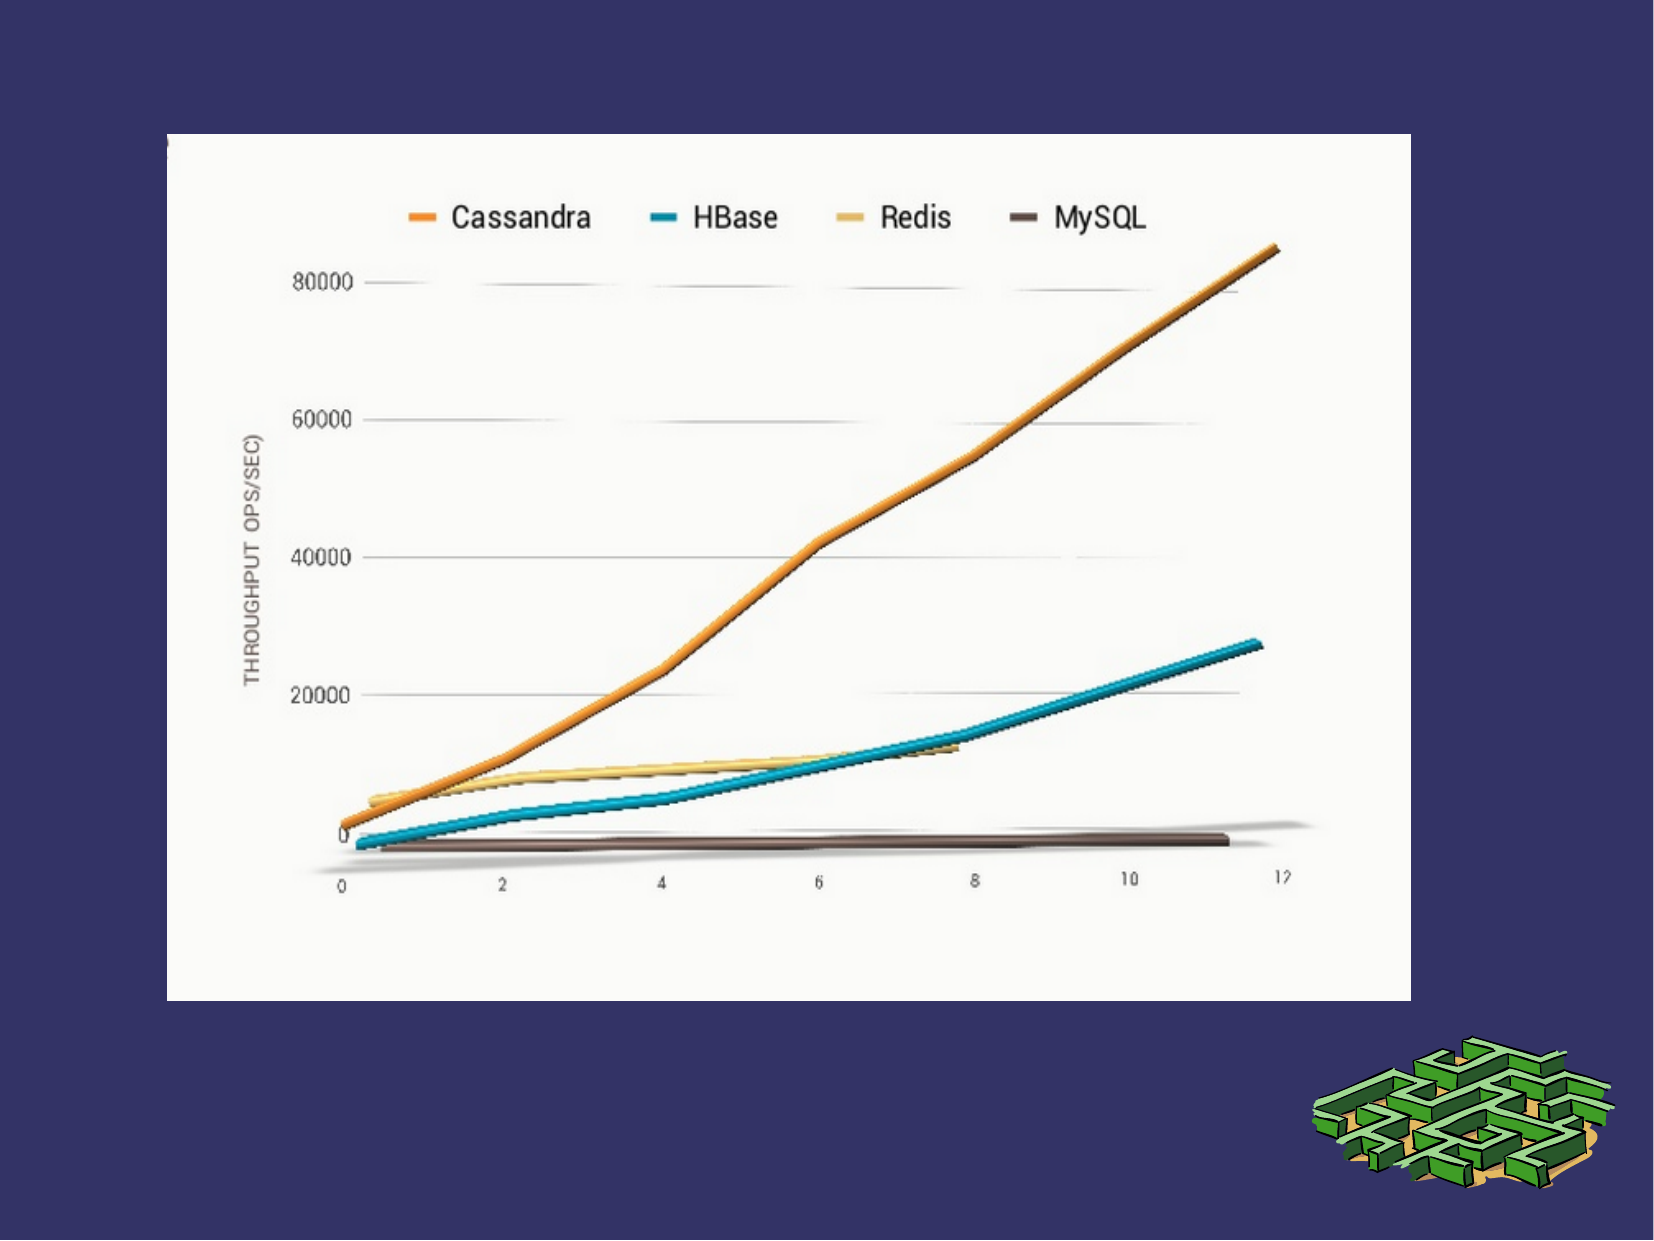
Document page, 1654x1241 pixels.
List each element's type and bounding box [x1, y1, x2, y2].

picture [167, 134, 1411, 1001]
